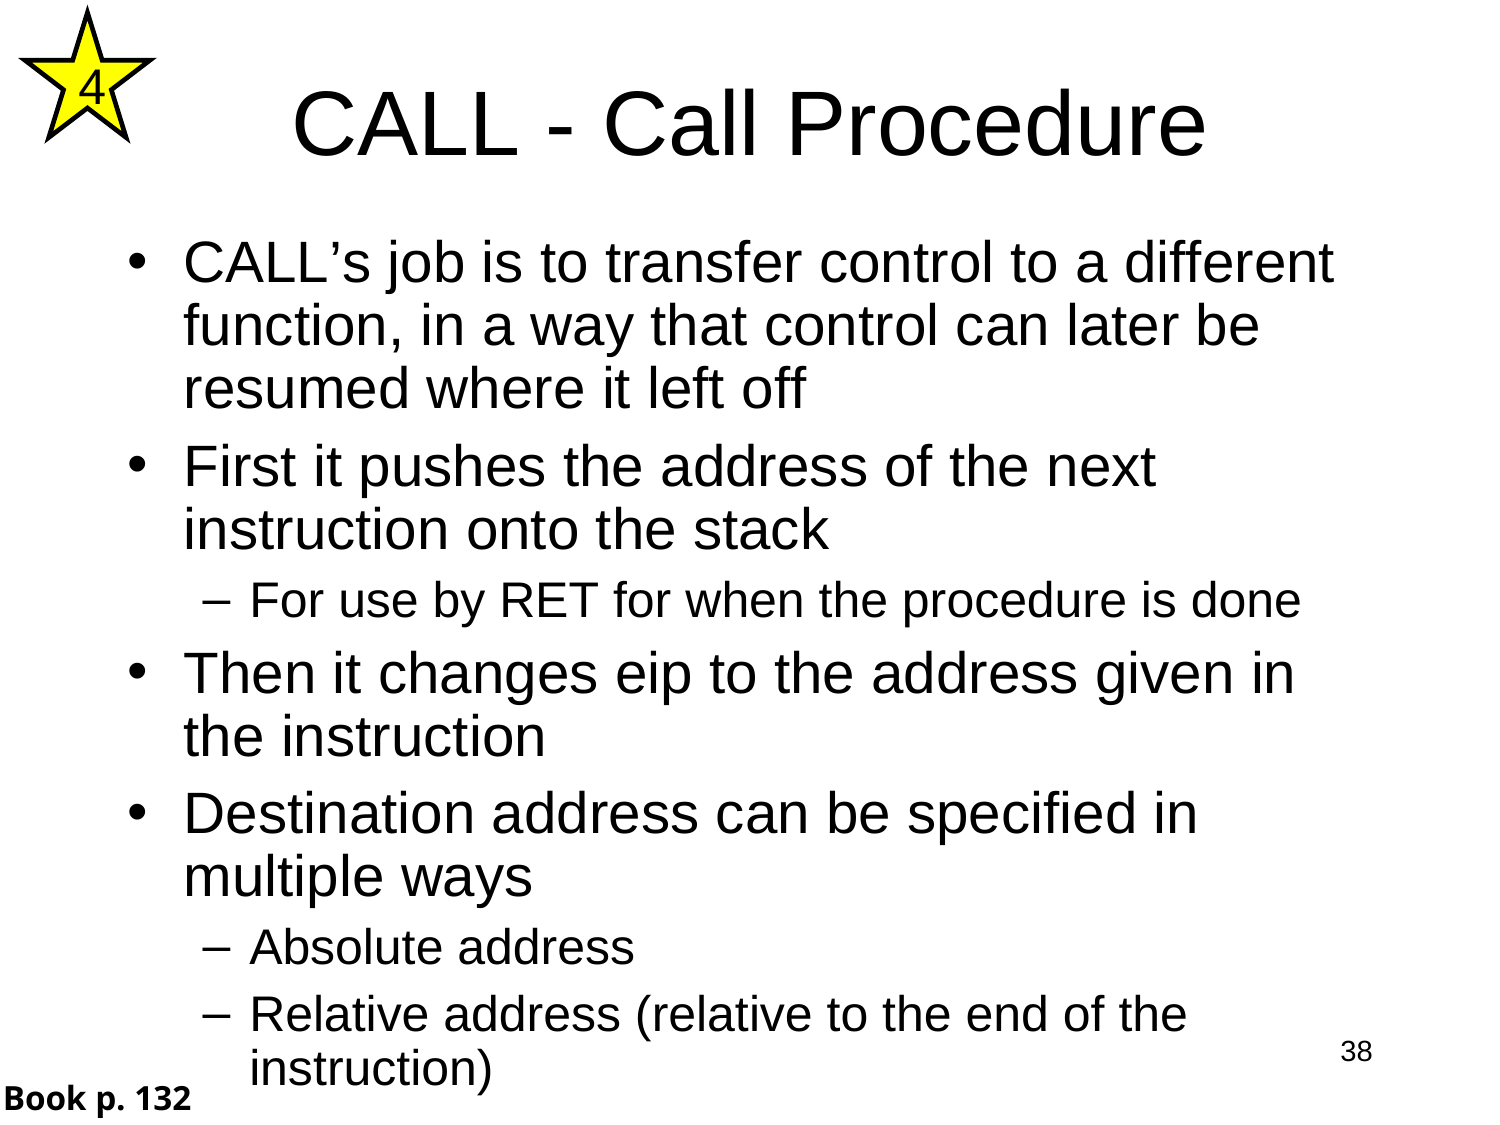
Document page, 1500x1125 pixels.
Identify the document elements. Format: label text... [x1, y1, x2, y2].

text_box Book p. 132 [0, 1069, 207, 1125]
text_box 4 [24, 12, 150, 138]
title CALL - Call Procedure [112, 24, 1388, 213]
list CALL’s job is to transfer control to a different function, in a way that control can later be resumed where it left off First it pushes the address of the next instruction onto the stack For use by RET for when the procedure is done Then it changes eip to the address given in the instruction Destination address can be specified in multiple ways Absolute address Relative address (relative to the end of the instruction) [112, 224, 1388, 1104]
